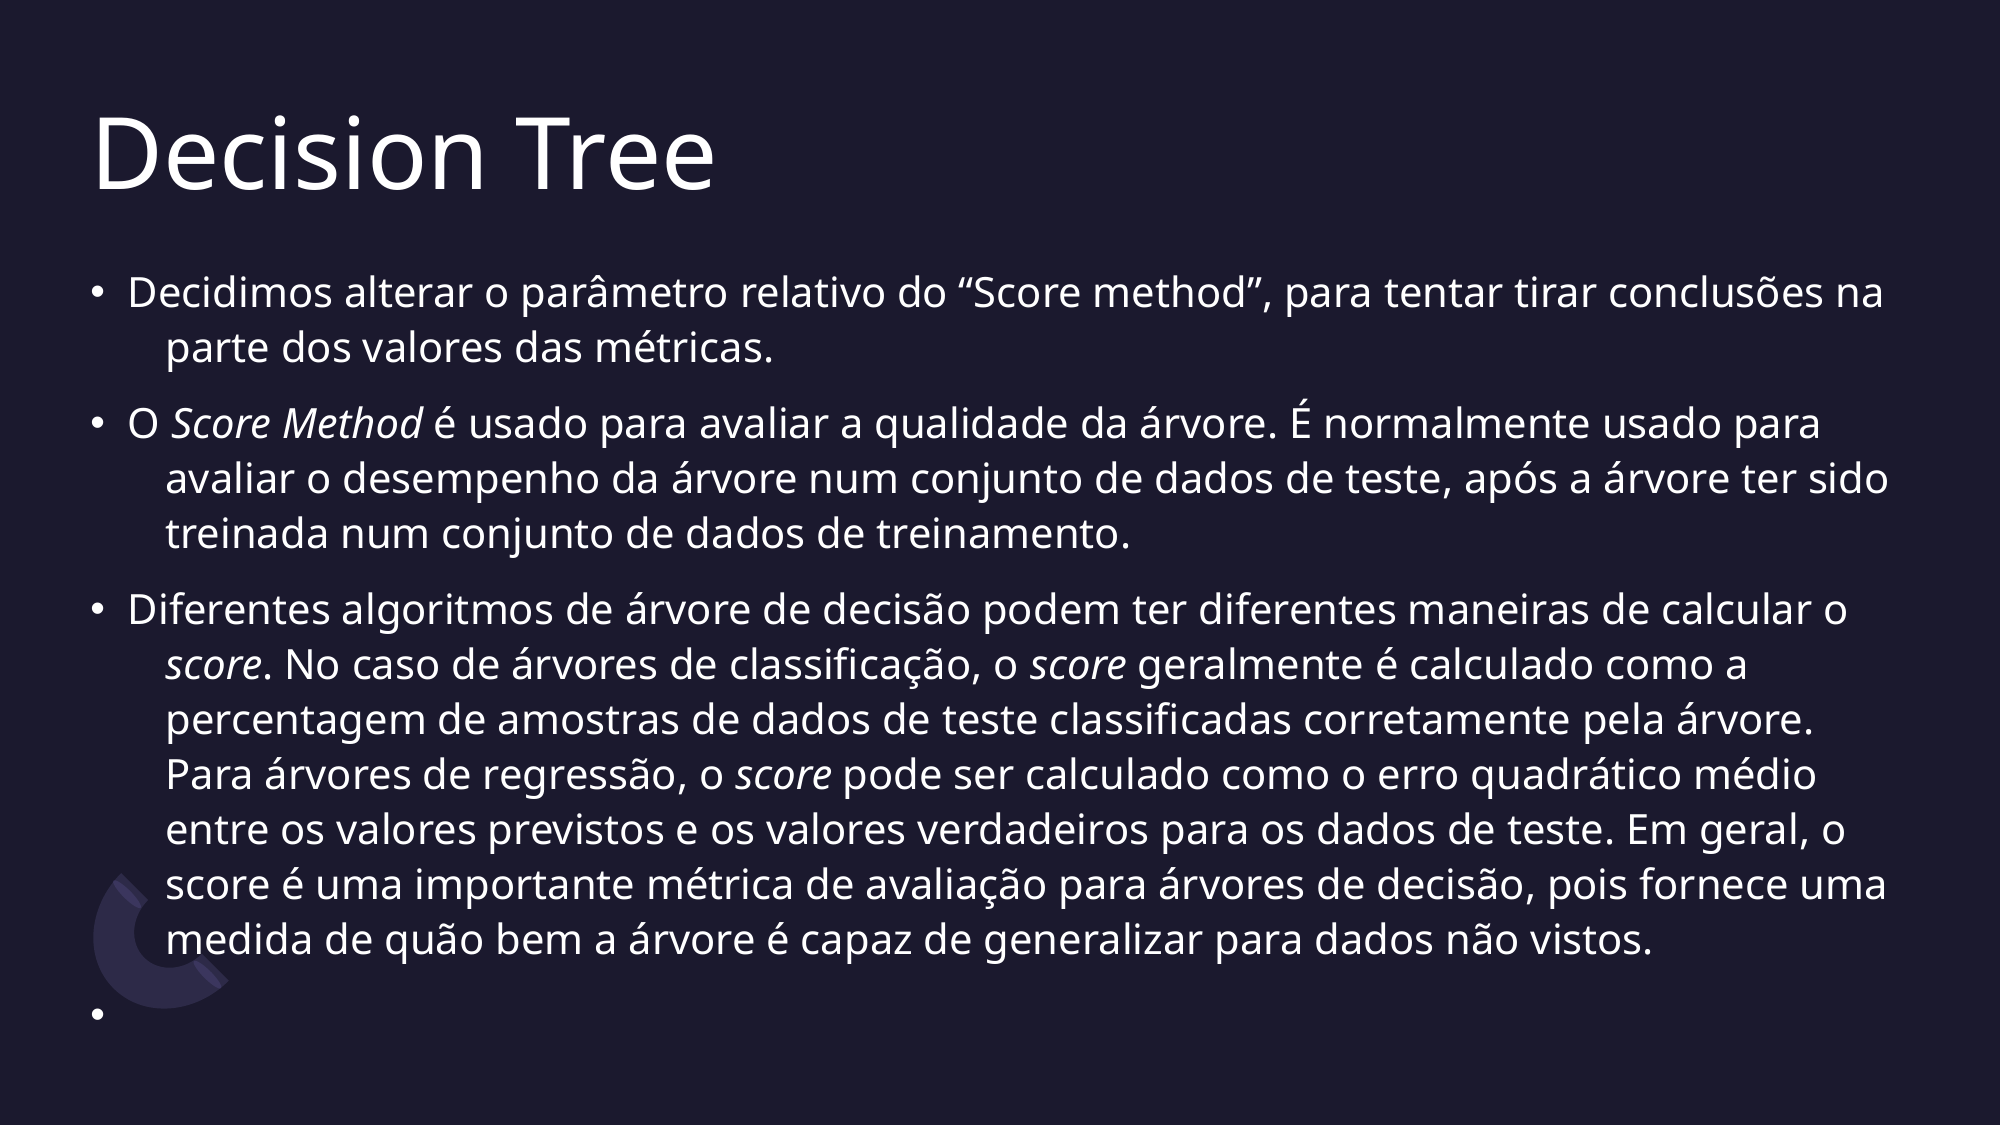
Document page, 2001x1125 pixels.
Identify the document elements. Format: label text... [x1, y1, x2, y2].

list Decidimos alterar o parâmetro relativo do “Score method”, para tentar tirar conclusões na parte dos valores das métricas. O Score Method é usado para avaliar a qualidade da árvore. É normalmente usado para avaliar o desempenho da árvore num conjunto de dados de teste, após a árvore ter sido treinada num conjunto de dados de treinamento. Diferentes algoritmos de árvore de decisão podem ter diferentes maneiras de calcular o score. No caso de árvores de classificação, o score geralmente é calculado como a percentagem de amostras de dados de teste classificadas corretamente pela árvore. Para árvores de regressão, o score pode ser calculado como o erro quadrático médio entre os valores previstos e os valores verdadeiros para os dados de teste. Em geral, o score é uma importante métrica de avaliação para árvores de decisão, pois fornece uma medida de quão bem a árvore é capaz de generalizar para dados não vistos. [90, 260, 1910, 1000]
title Decision Tree [90, 90, 1910, 260]
